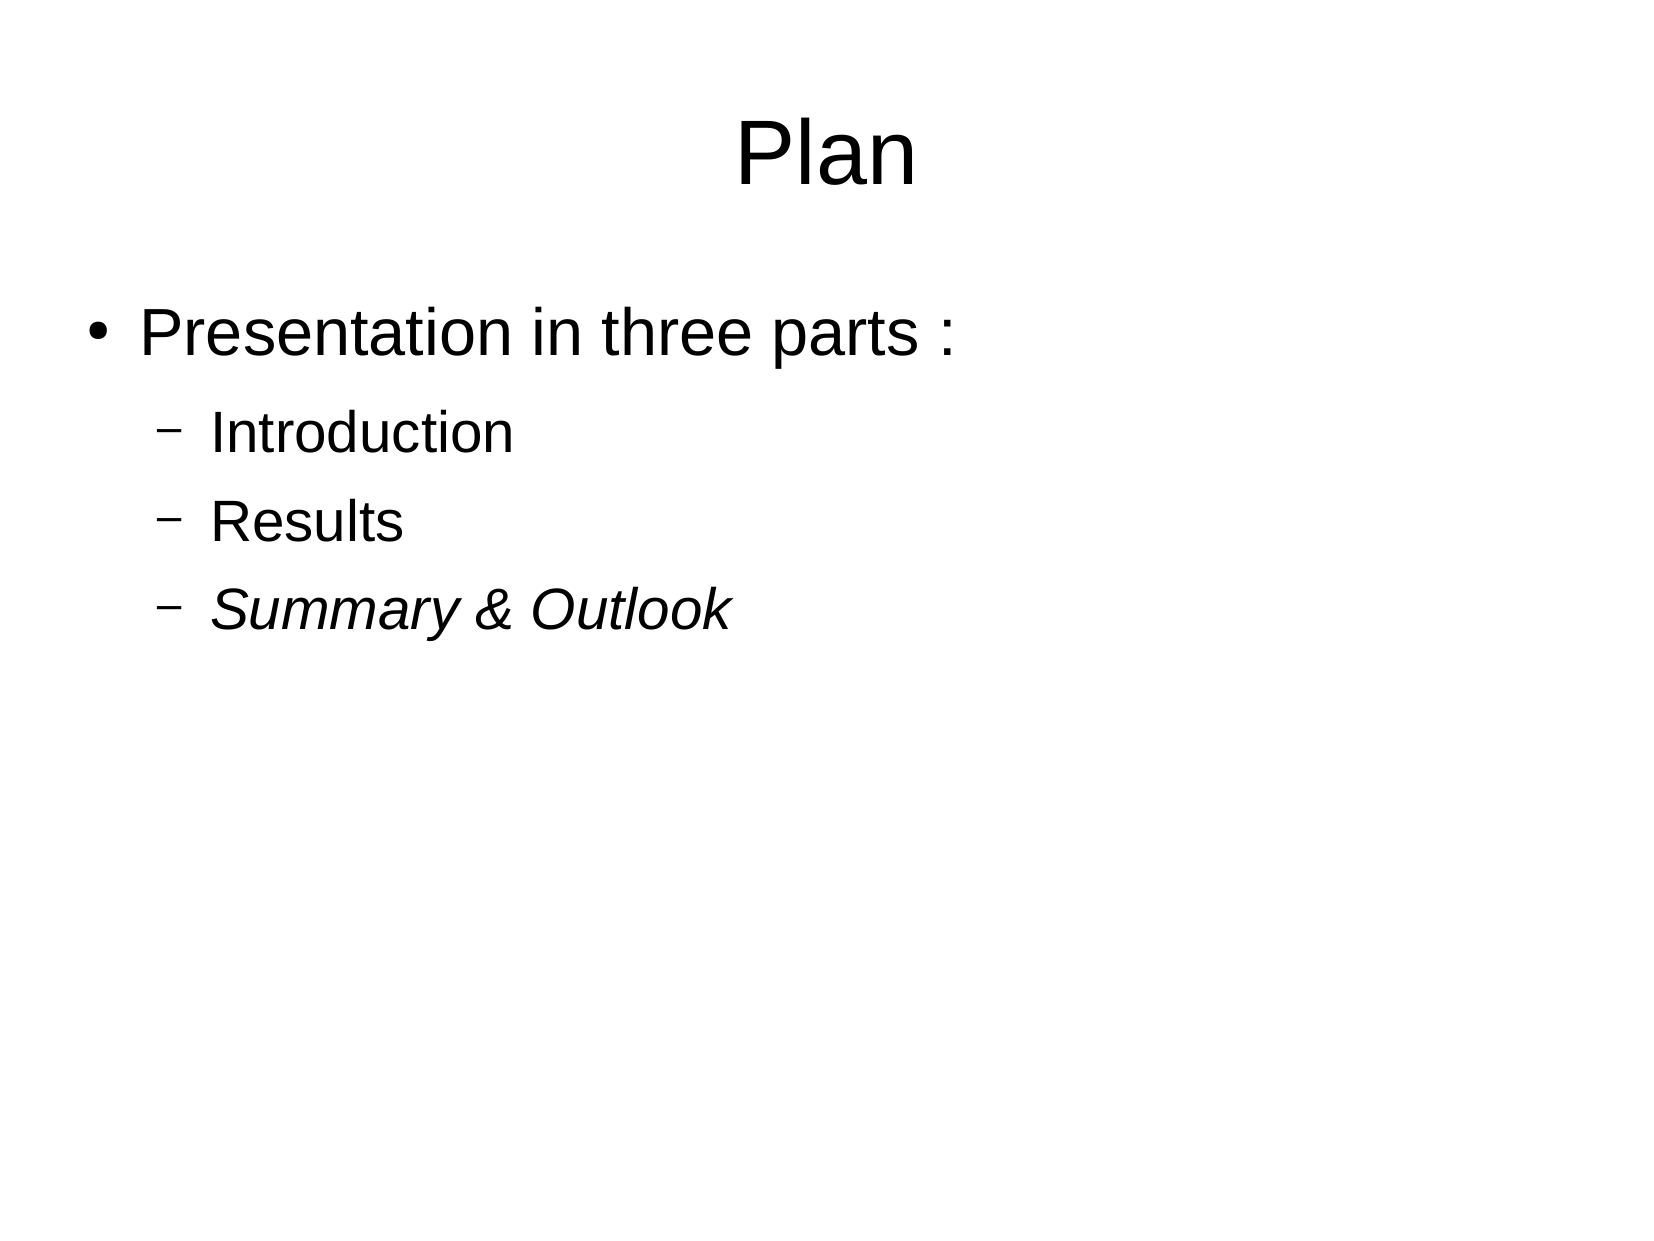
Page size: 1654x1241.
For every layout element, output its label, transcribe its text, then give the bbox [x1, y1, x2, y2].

list Presentation in three parts : Introduction Results Summary & Outlook [68, 295, 1524, 1015]
title Plan [82, 49, 1571, 257]
